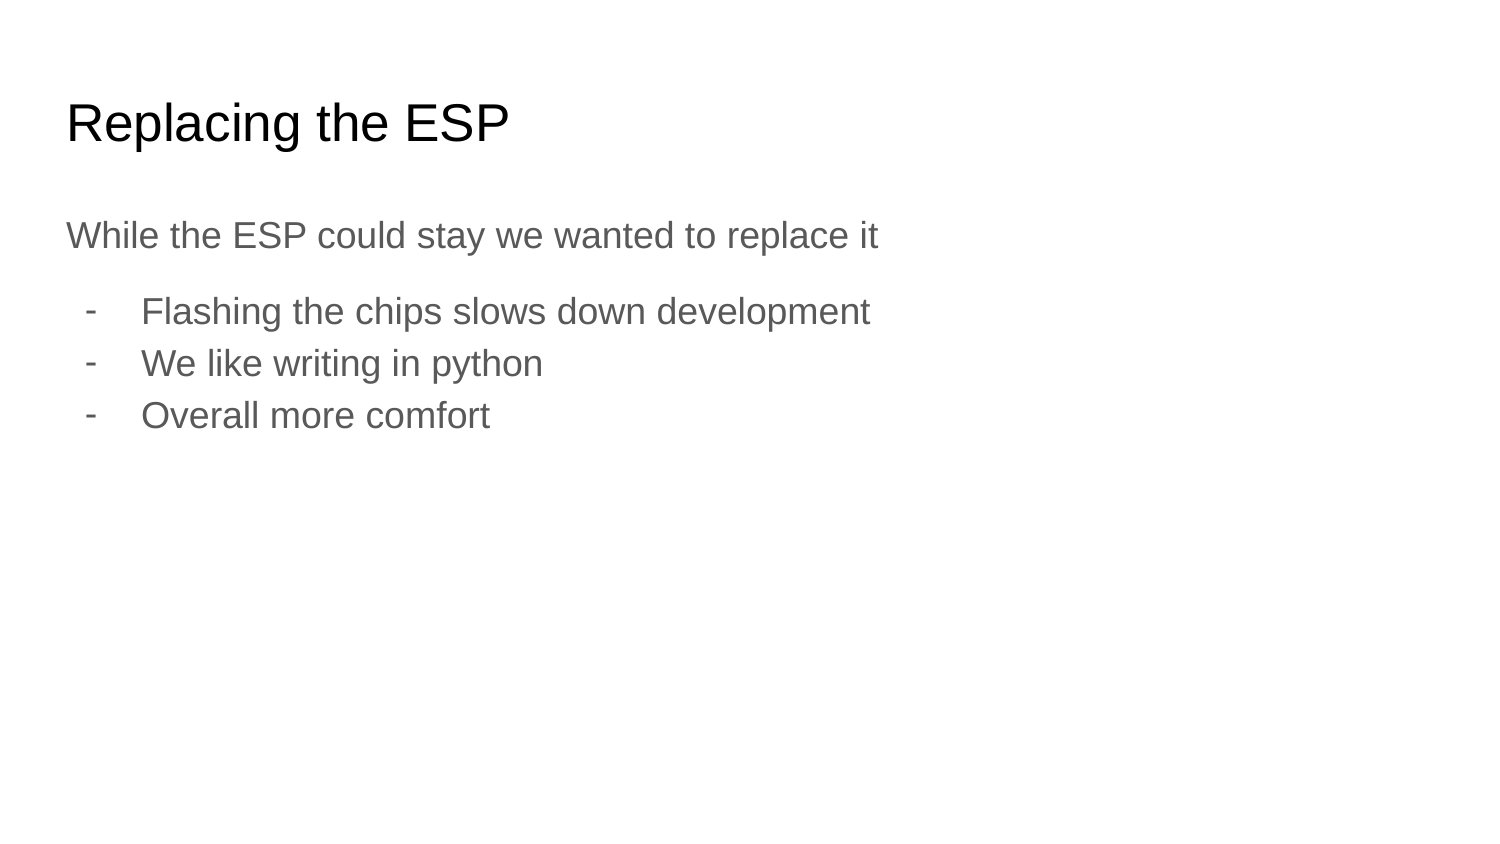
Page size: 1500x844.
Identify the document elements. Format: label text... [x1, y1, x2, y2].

title Replacing the ESP [51, 72, 1449, 167]
list While the ESP could stay we wanted to replace it Flashing the chips slows down development We like writing in python Overall more comfort [51, 189, 1449, 750]
